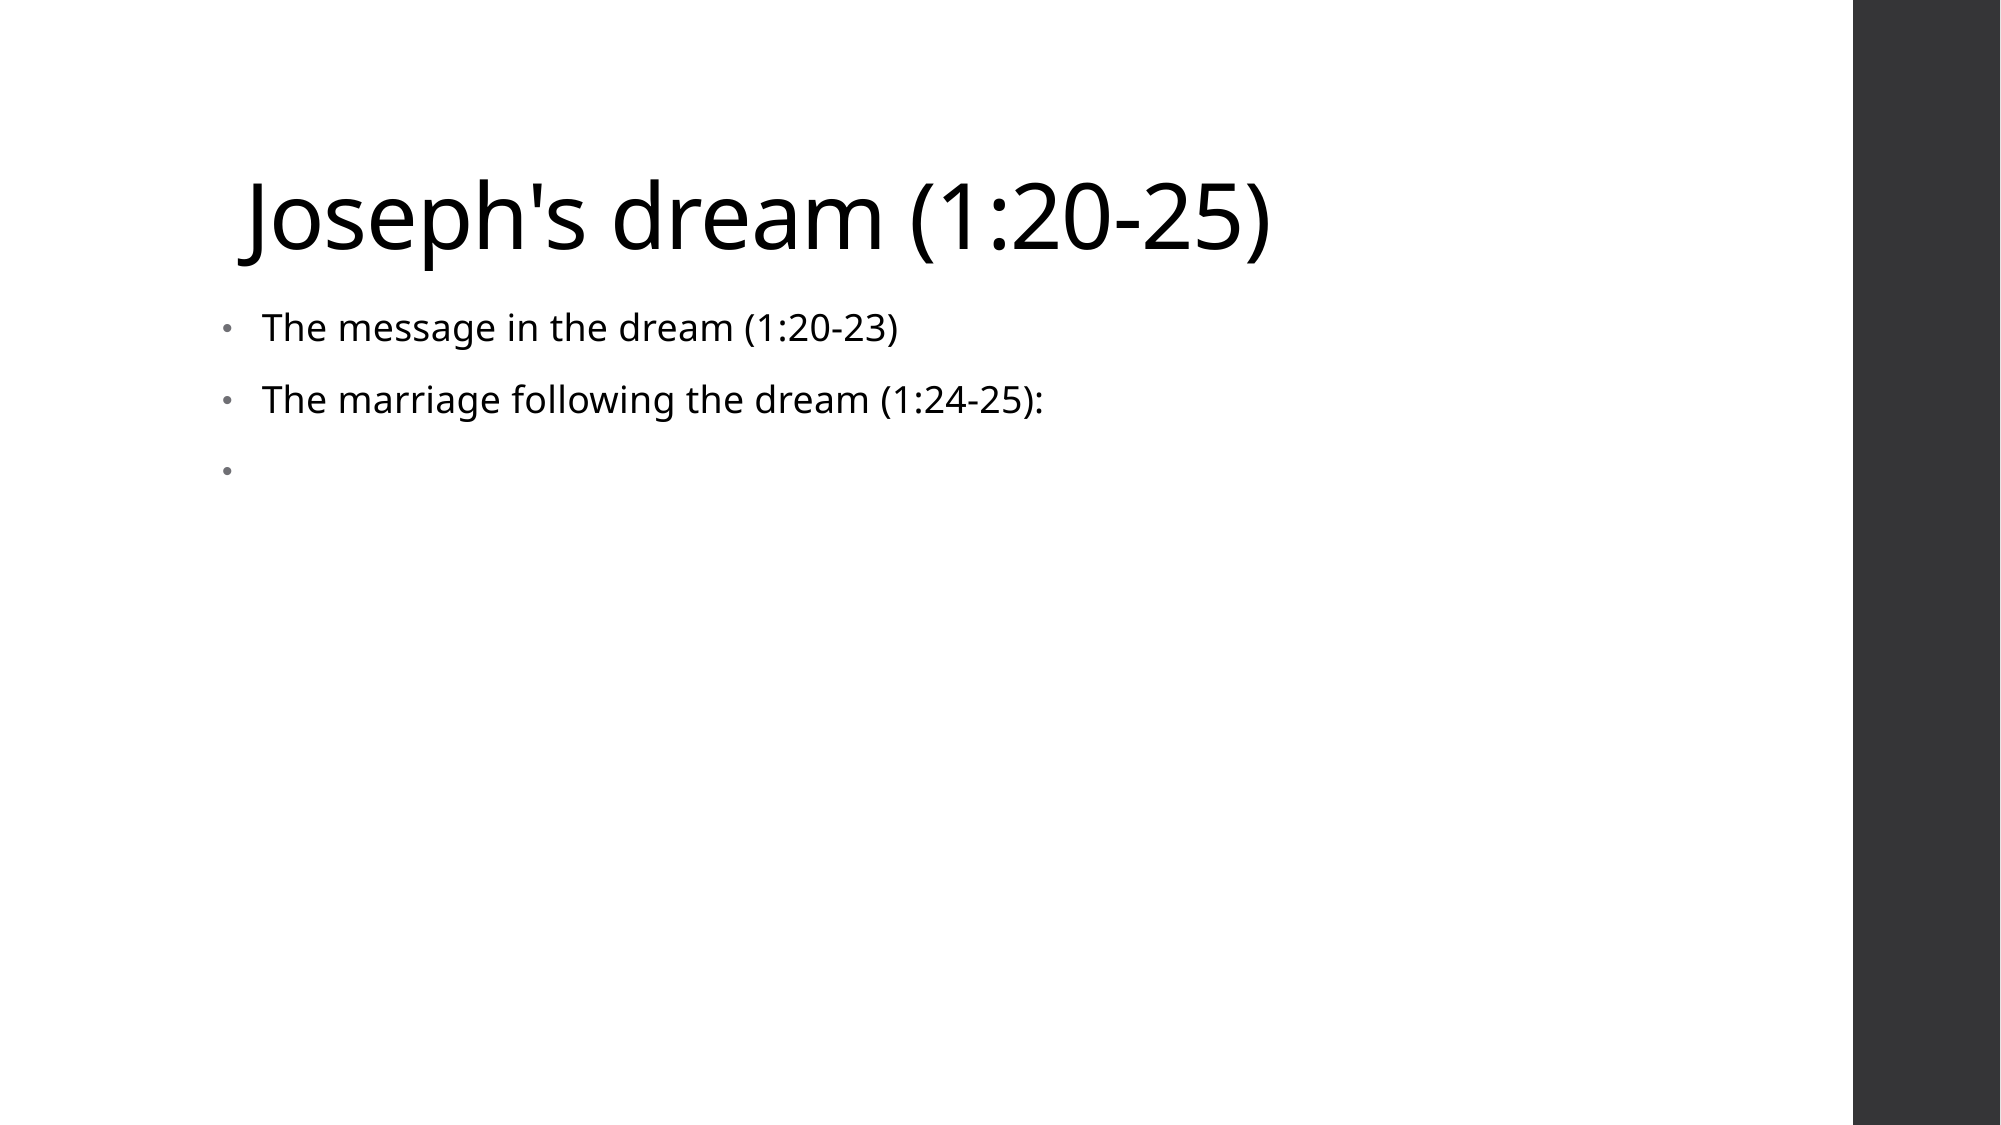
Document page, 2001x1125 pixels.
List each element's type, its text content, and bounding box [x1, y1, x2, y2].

title Joseph's dream (1:20-25) [206, 60, 1797, 278]
list The message in the dream (1:20-23) The marriage following the dream (1:24-25): [206, 299, 1617, 1014]
